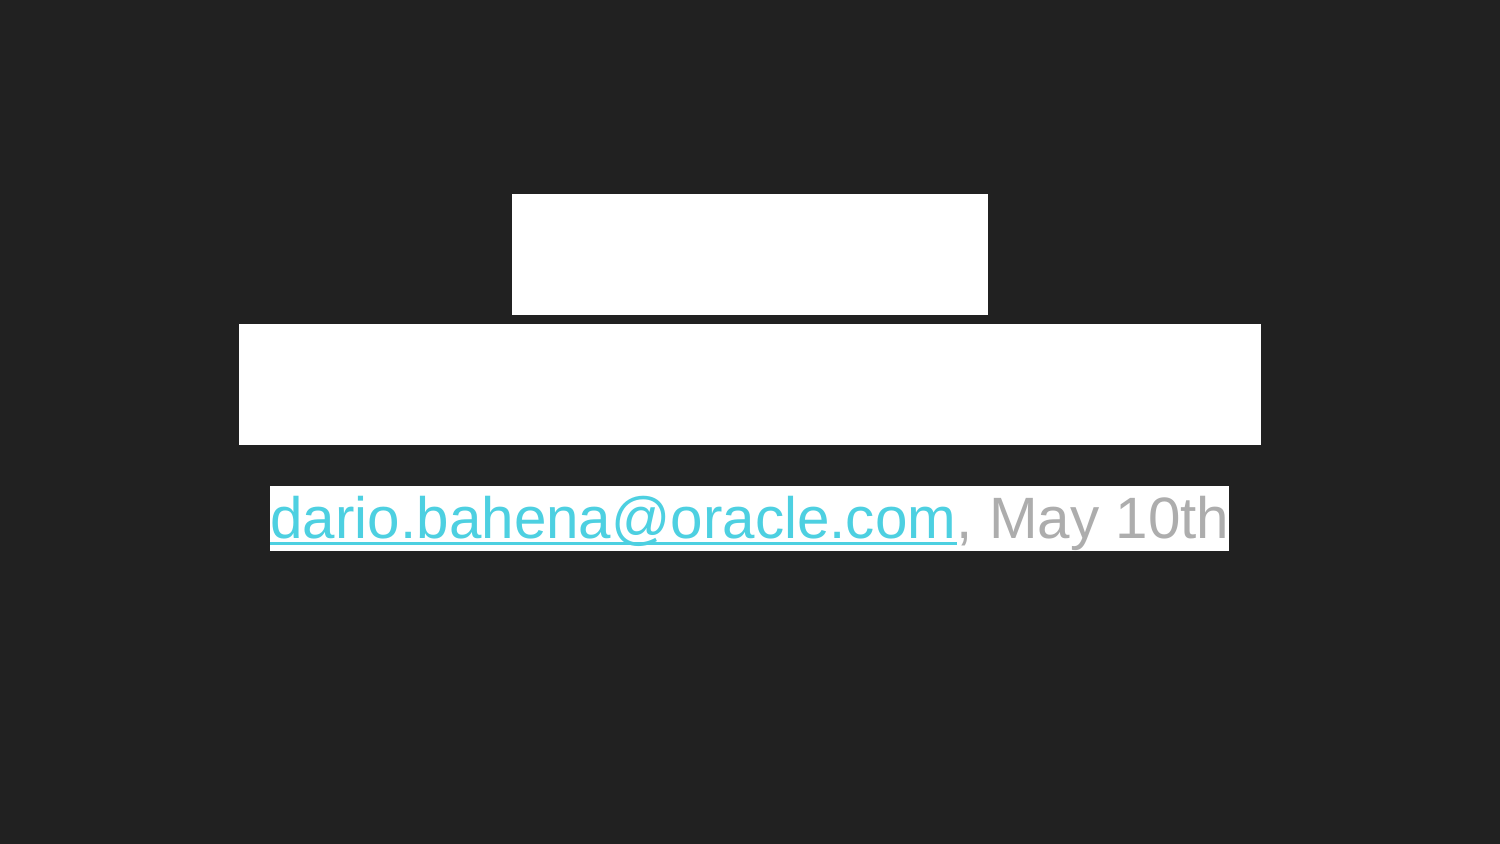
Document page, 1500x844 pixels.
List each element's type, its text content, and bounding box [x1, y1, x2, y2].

title Cinvestav Thesis Project Status [51, 122, 1449, 459]
subtitle dario.bahena@oracle.com, May 10th [51, 464, 1449, 595]
